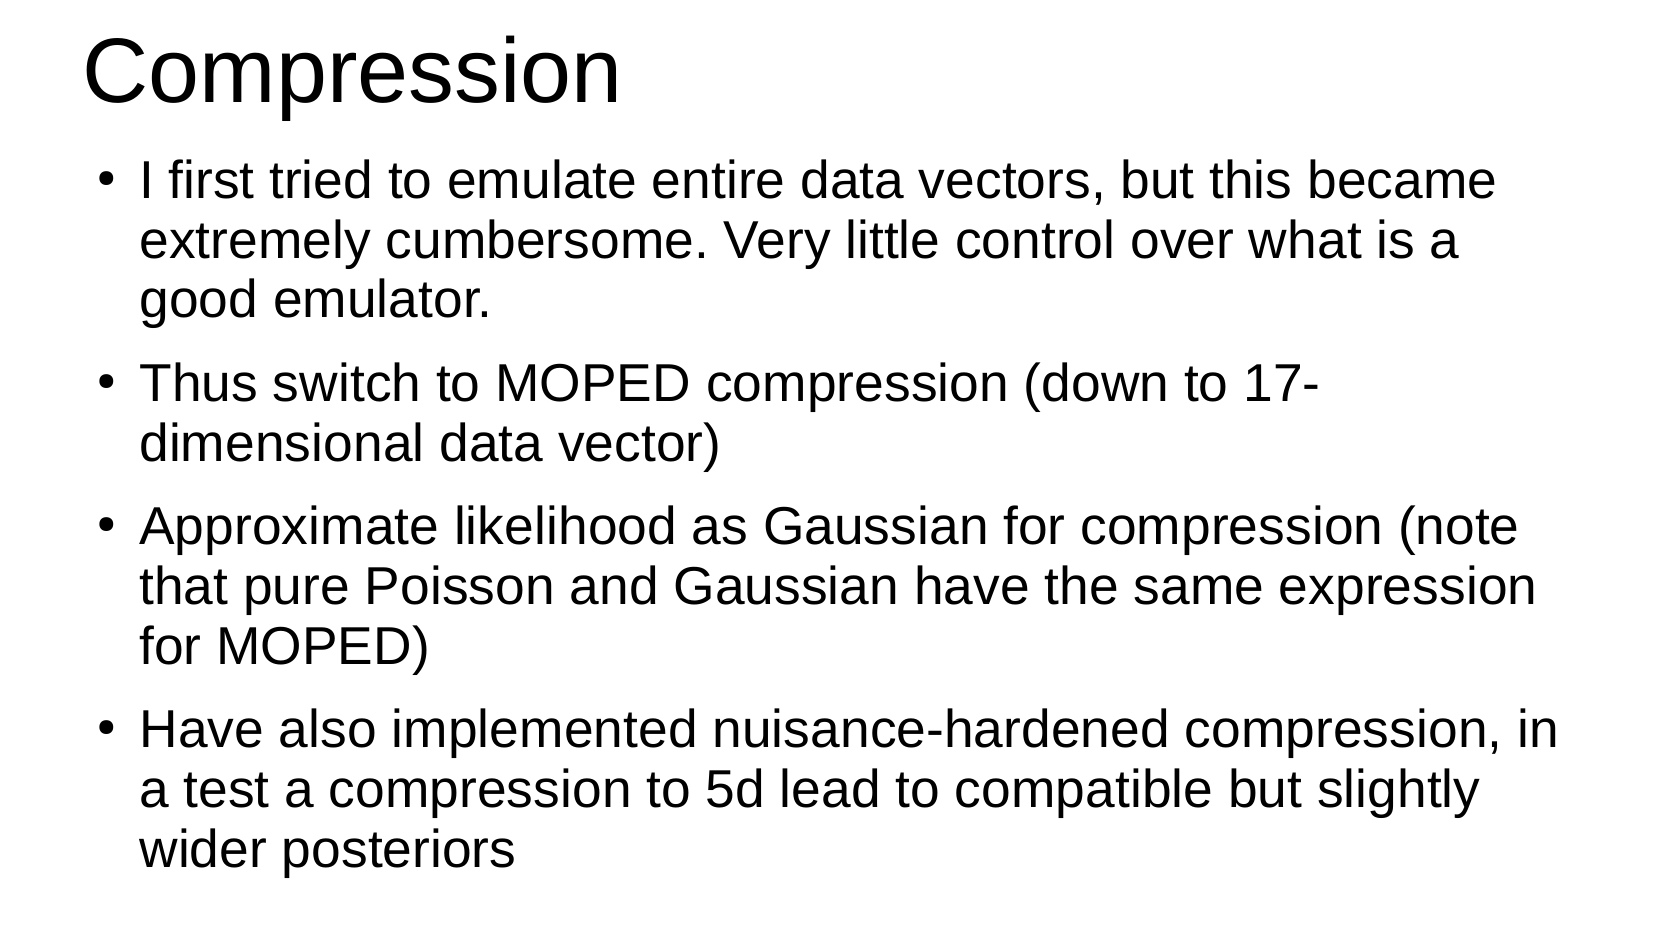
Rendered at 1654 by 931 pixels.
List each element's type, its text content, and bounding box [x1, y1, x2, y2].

title Compression [82, 19, 1571, 123]
list I first tried to emulate entire data vectors, but this became extremely cumbersome. Very little control over what is a good emulator. Thus switch to MOPED compression (down to 17-dimensional data vector) Approximate likelihood as Gaussian for compression (note that pure Poisson and Gaussian have the same expression for MOPED) Have also implemented nuisance-hardened compression, in a test a compression to 5d lead to compatible but slightly wider posteriors [82, 150, 1571, 886]
